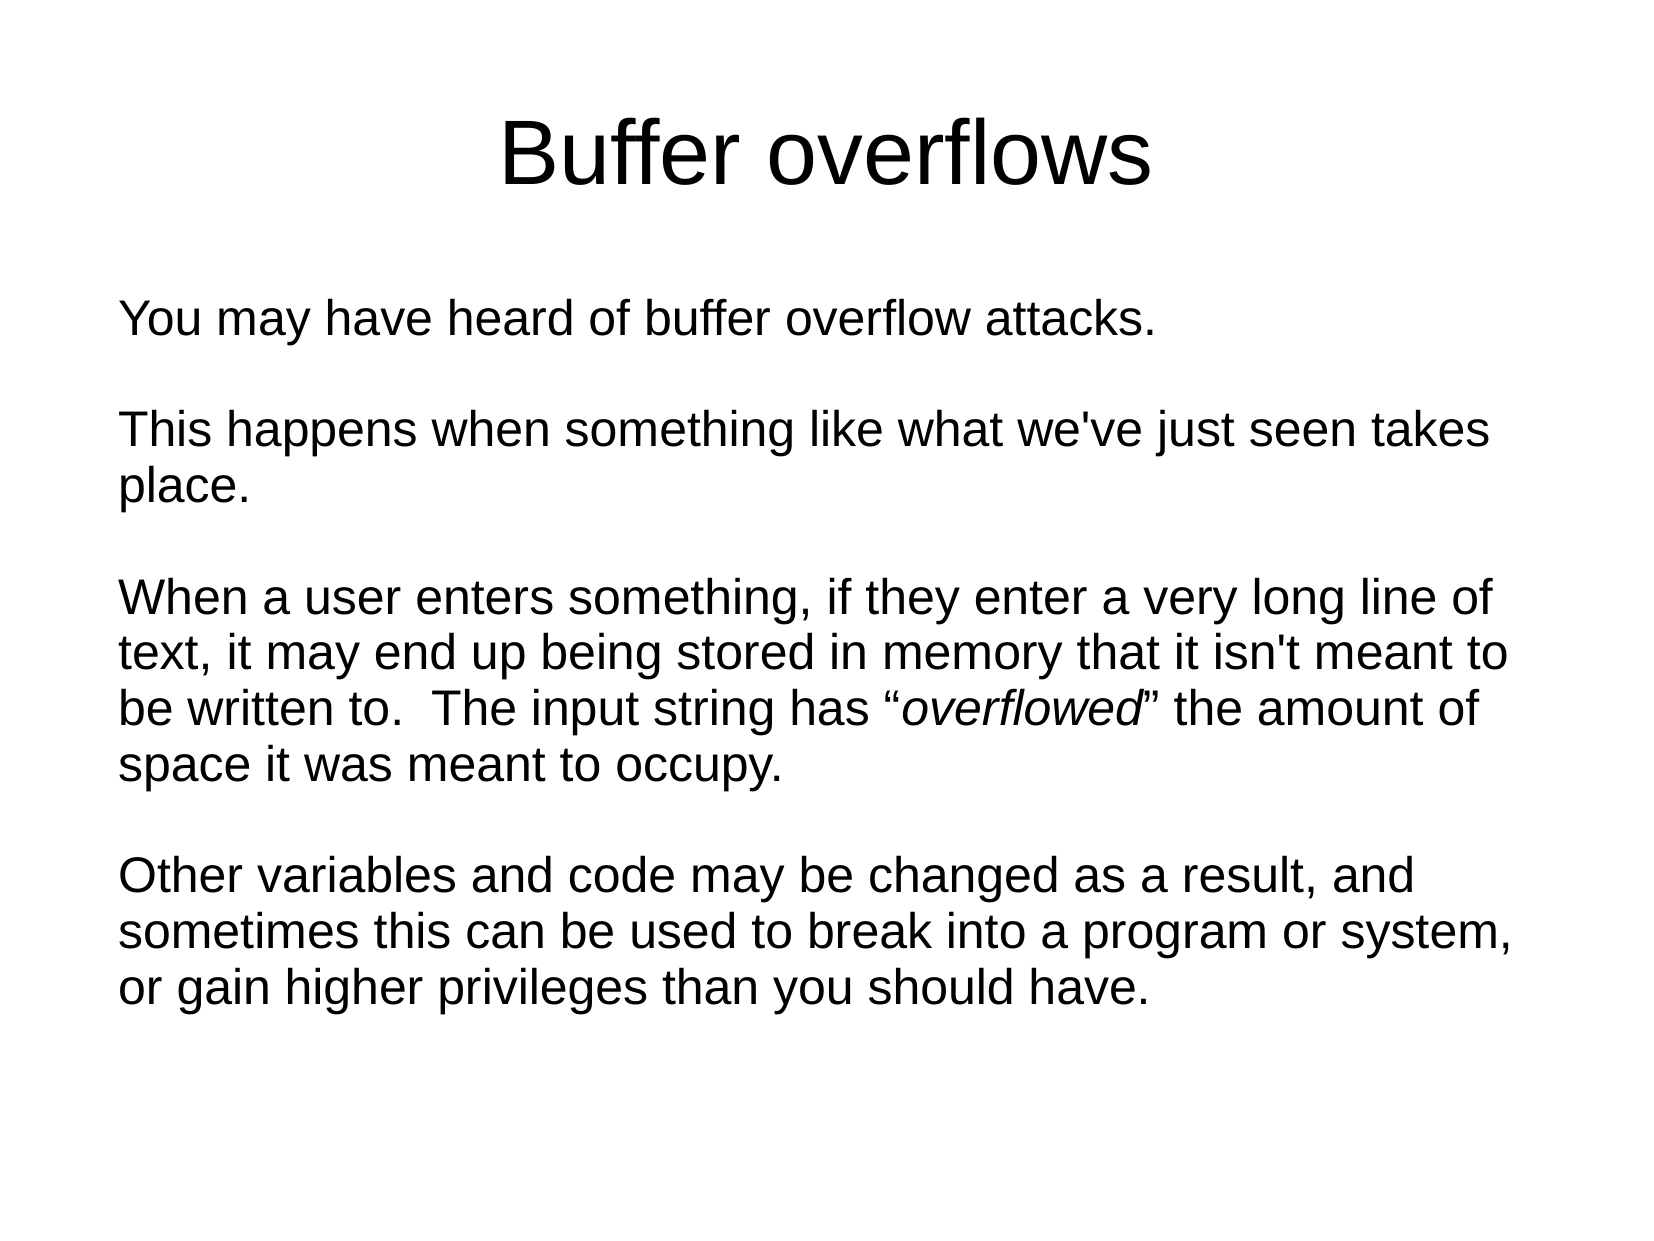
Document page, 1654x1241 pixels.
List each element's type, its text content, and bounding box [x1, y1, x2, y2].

subtitle You may have heard of buffer overflow attacks. This happens when something like what we've just seen takes place. When a user enters something, if they enter a very long line of text, it may end up being stored in memory that it isn't meant to be written to. The input string has “overflowed” the amount of space it was meant to occupy. Other variables and code may be changed as a result, and sometimes this can be used to break into a program or system, or gain higher privileges than you should have. [118, 290, 1538, 1158]
title Buffer overflows [82, 49, 1571, 257]
